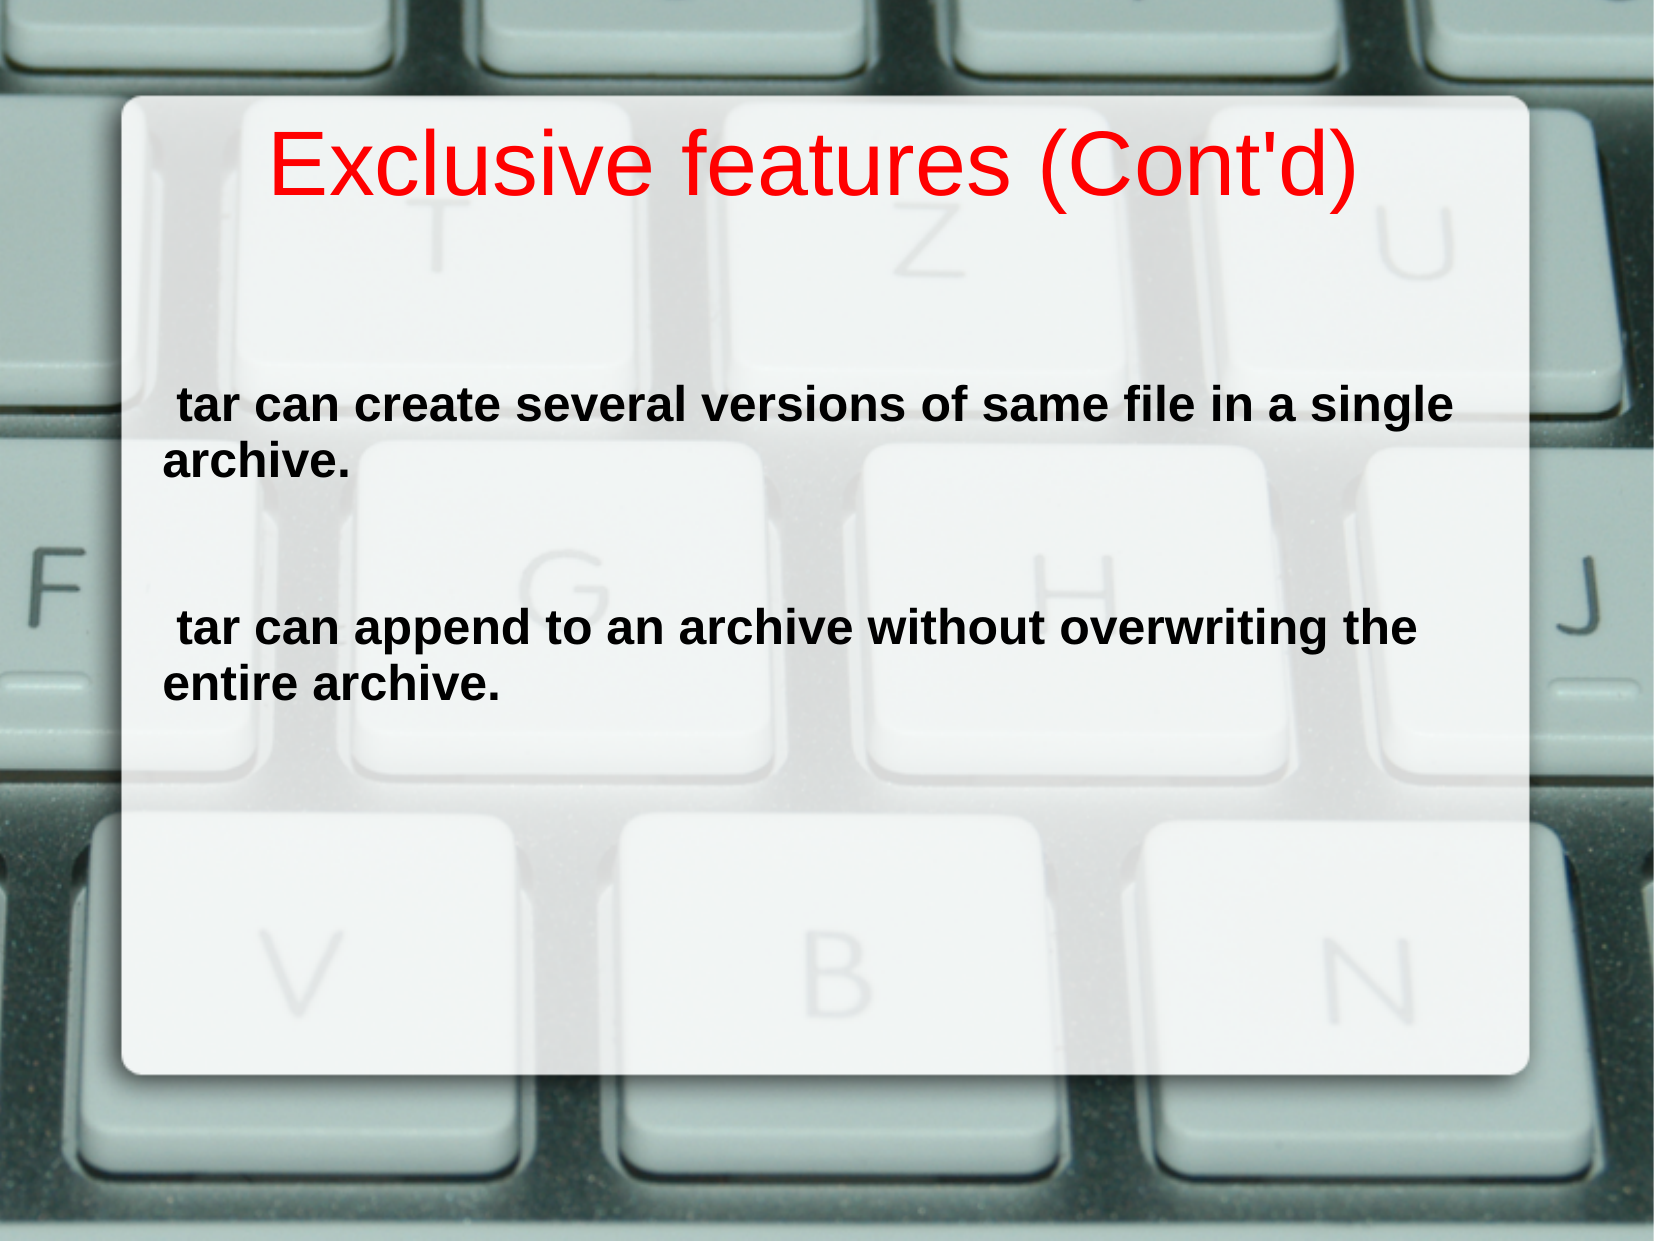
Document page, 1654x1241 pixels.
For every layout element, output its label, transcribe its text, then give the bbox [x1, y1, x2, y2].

title Exclusive features (Cont'd) [129, 112, 1501, 216]
picture [0, 0, 1654, 1241]
text_box tar can create several versions of same file in a single archive. tar can append to an archive without overwriting the entire archive. [162, 225, 1501, 863]
